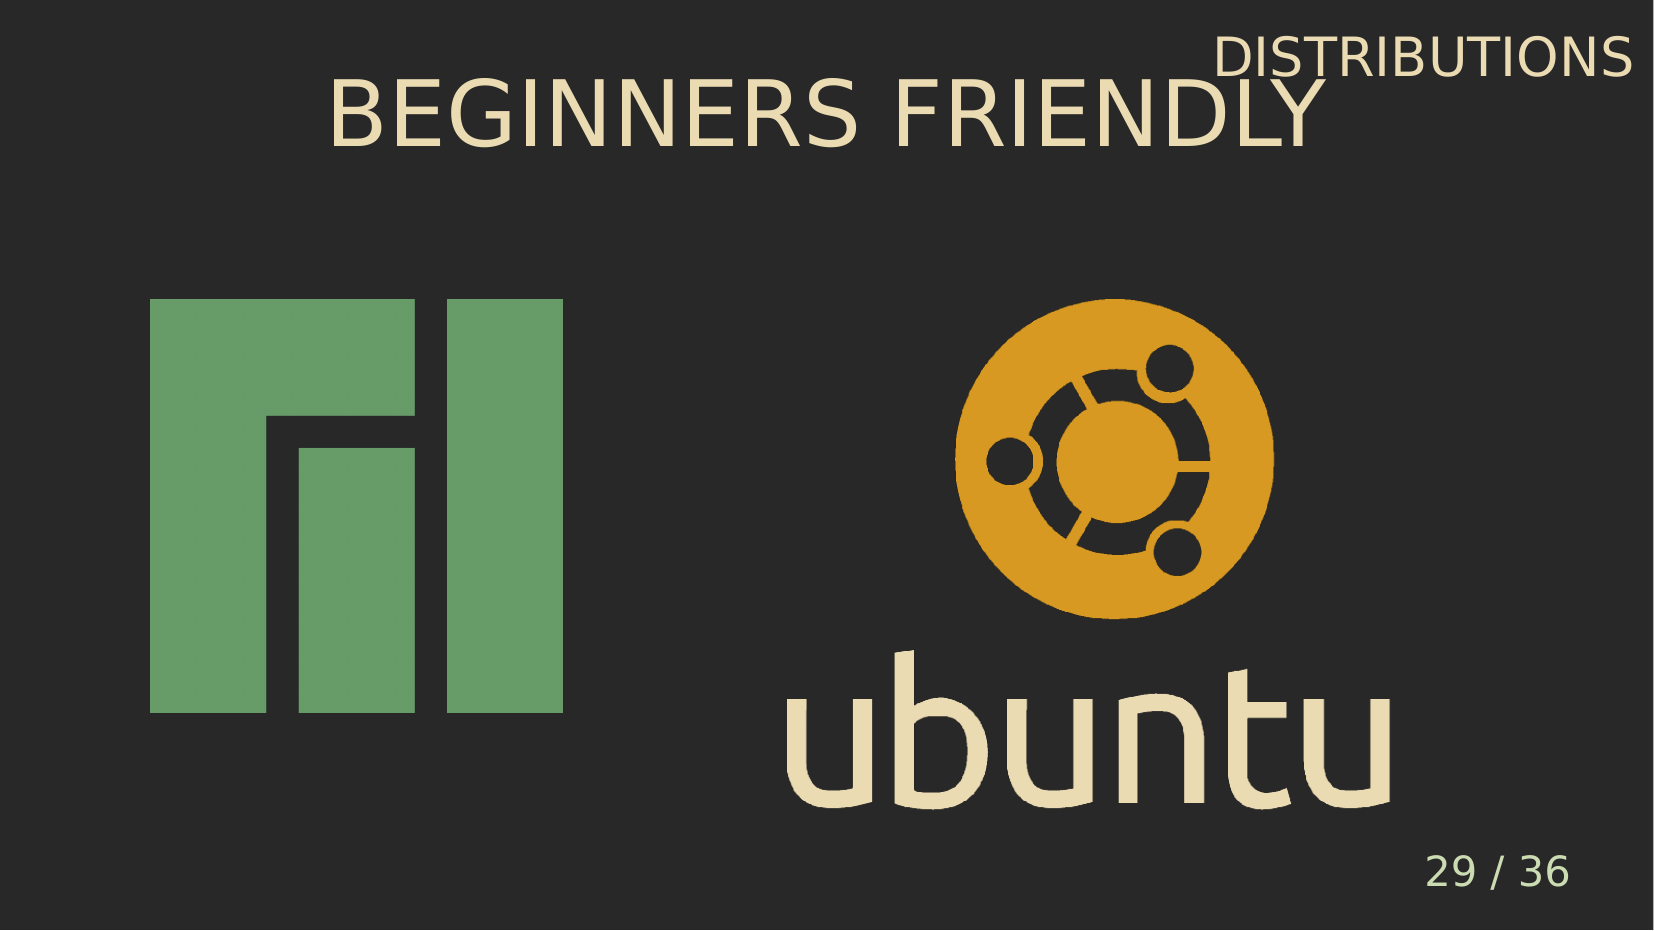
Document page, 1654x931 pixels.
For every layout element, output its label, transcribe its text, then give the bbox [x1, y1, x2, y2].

title BEGINNERS FRIENDLY [82, 37, 1571, 193]
text_box DISTRIBUTIONS [1050, 18, 1651, 160]
picture [150, 299, 563, 713]
picture [787, 299, 1404, 821]
